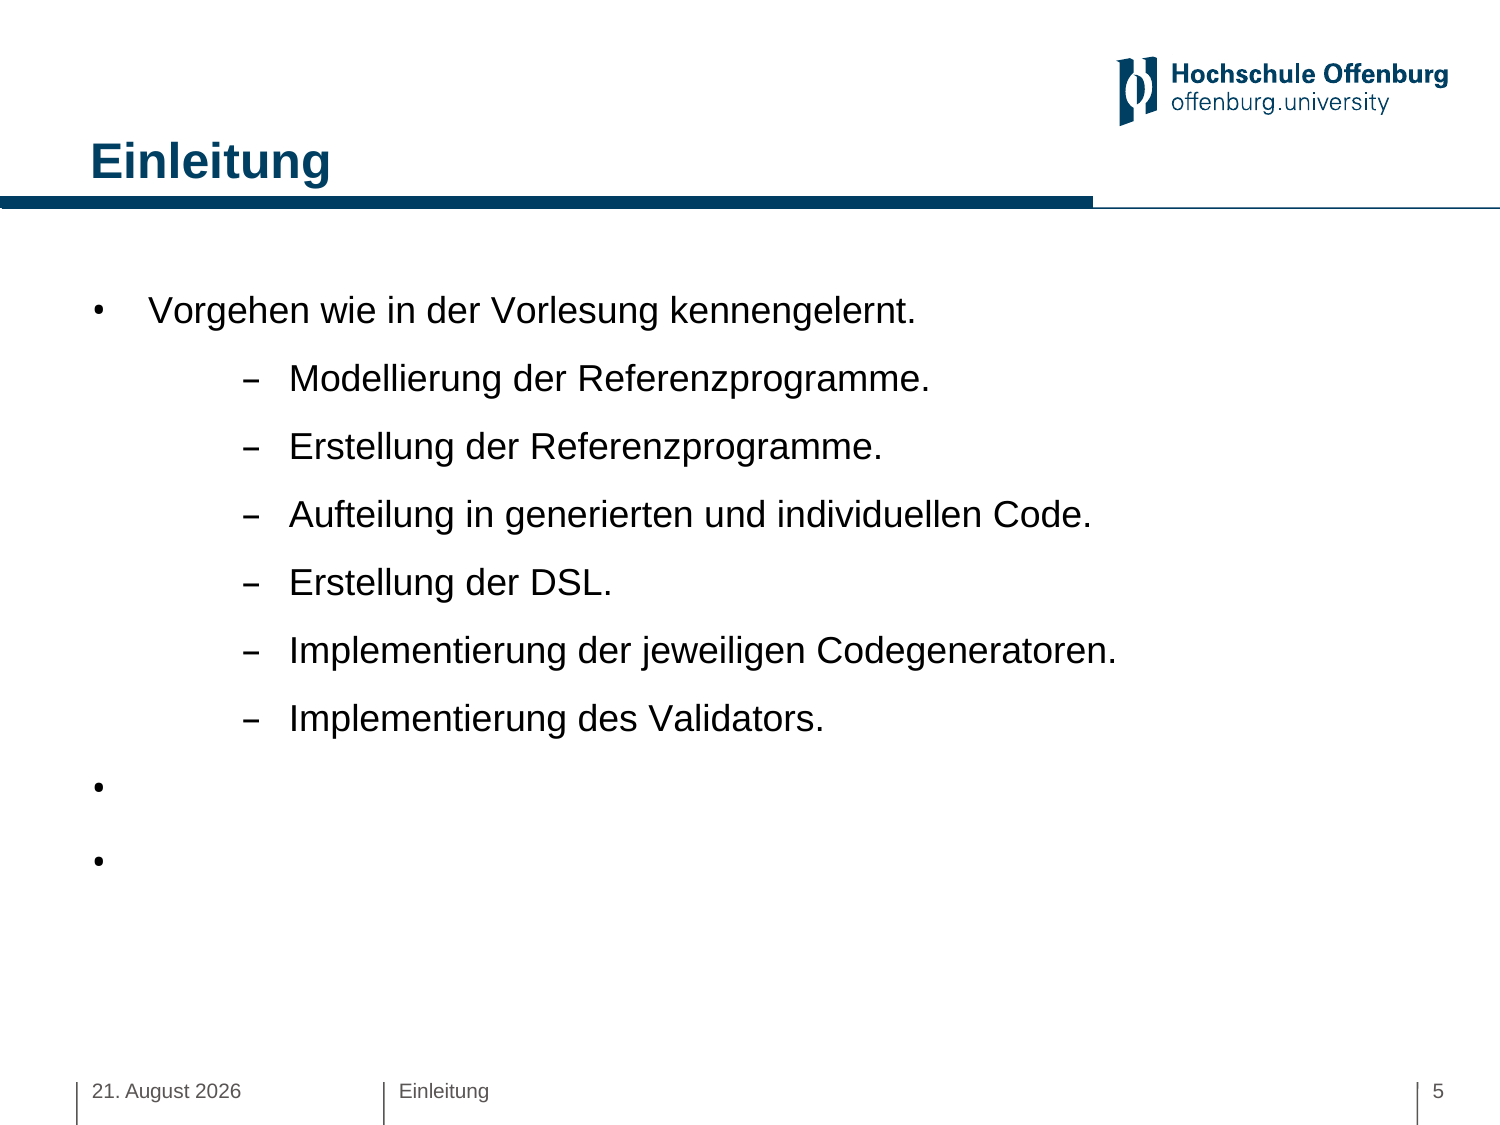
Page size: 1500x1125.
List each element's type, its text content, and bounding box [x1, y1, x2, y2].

title Einleitung [75, 54, 1412, 197]
list Vorgehen wie in der Vorlesung kennengelernt. Modellierung der Referenzprogramme. Erstellung der Referenzprogramme. Aufteilung in generierten und individuellen Code. Erstellung der DSL. Implementierung der jeweiligen Codegeneratoren. Implementierung des Validators. [76, 279, 1414, 988]
text_box 20. Januar 2019 [76, 1070, 349, 1125]
text_box 5 [1417, 1070, 1500, 1125]
text_box Einleitung [383, 1070, 963, 1125]
